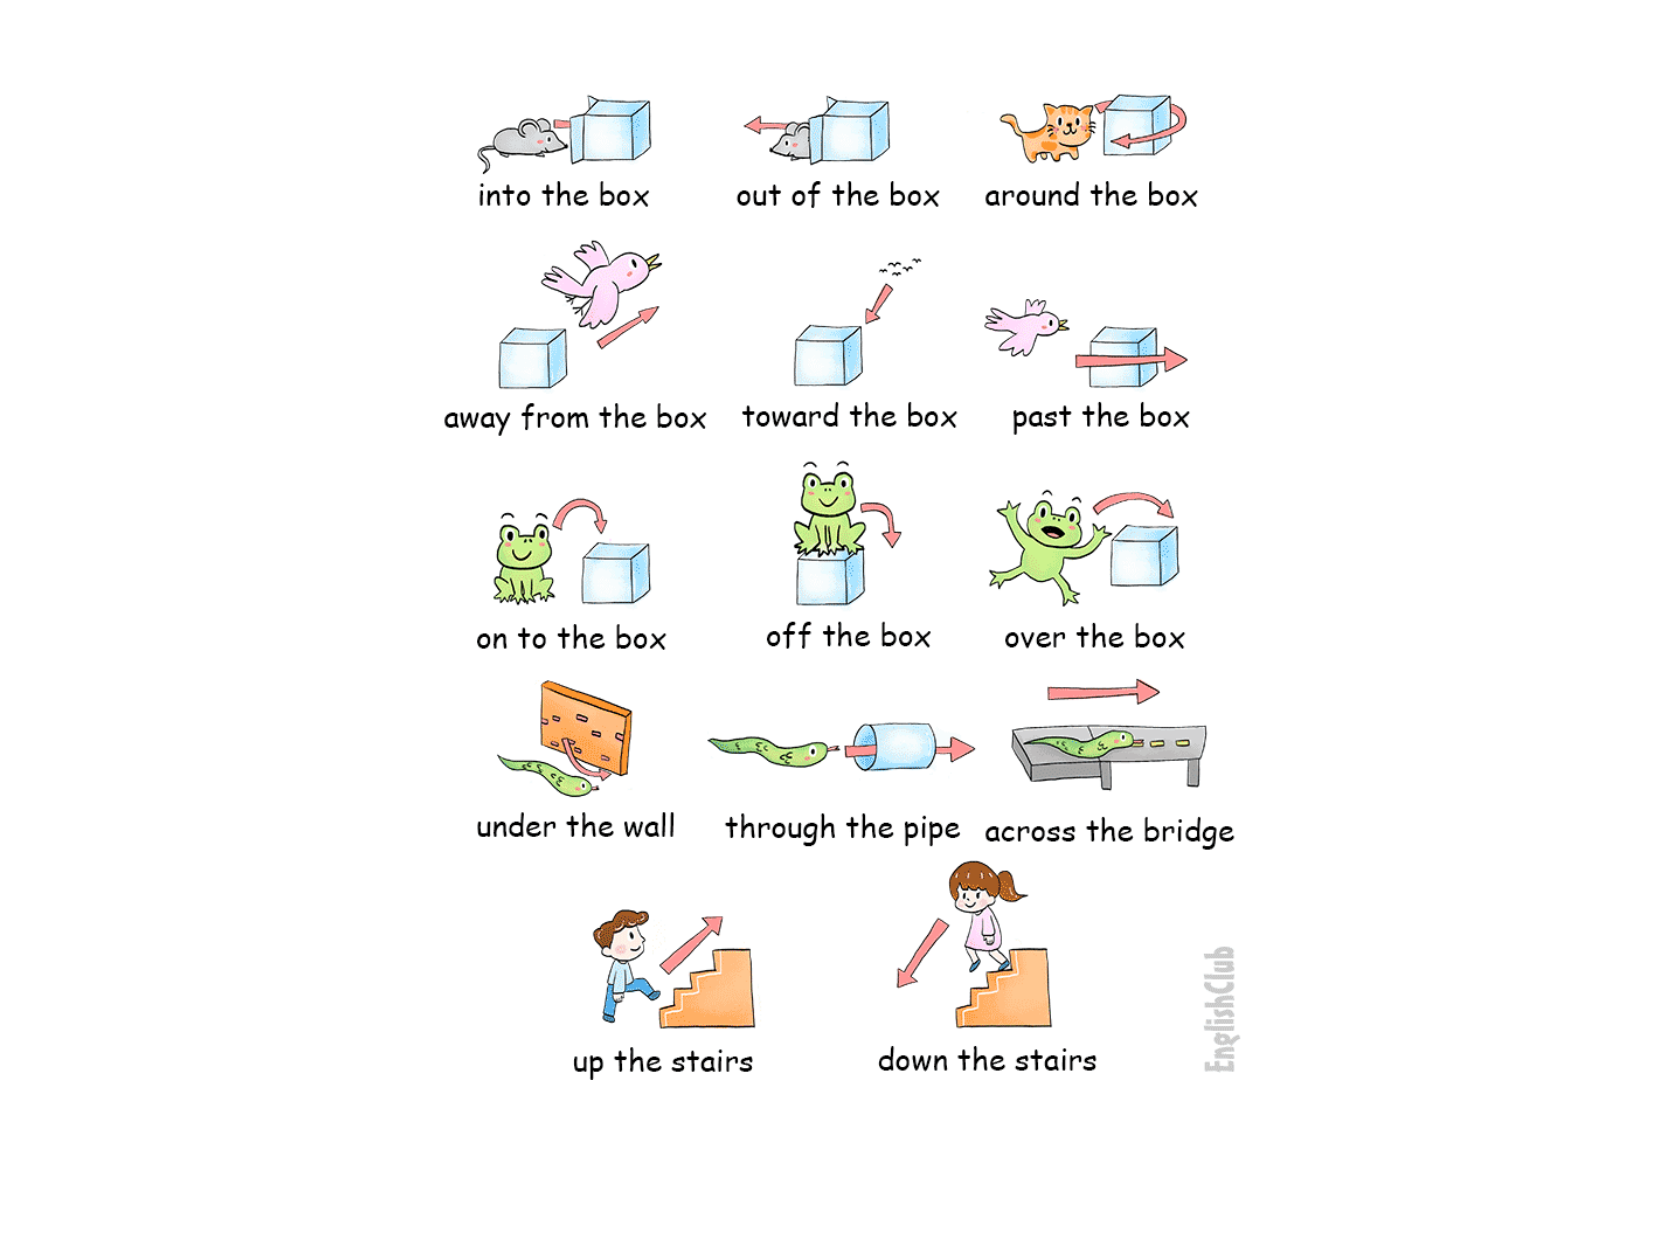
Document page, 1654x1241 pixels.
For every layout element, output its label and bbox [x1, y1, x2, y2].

picture [434, 90, 1252, 1080]
